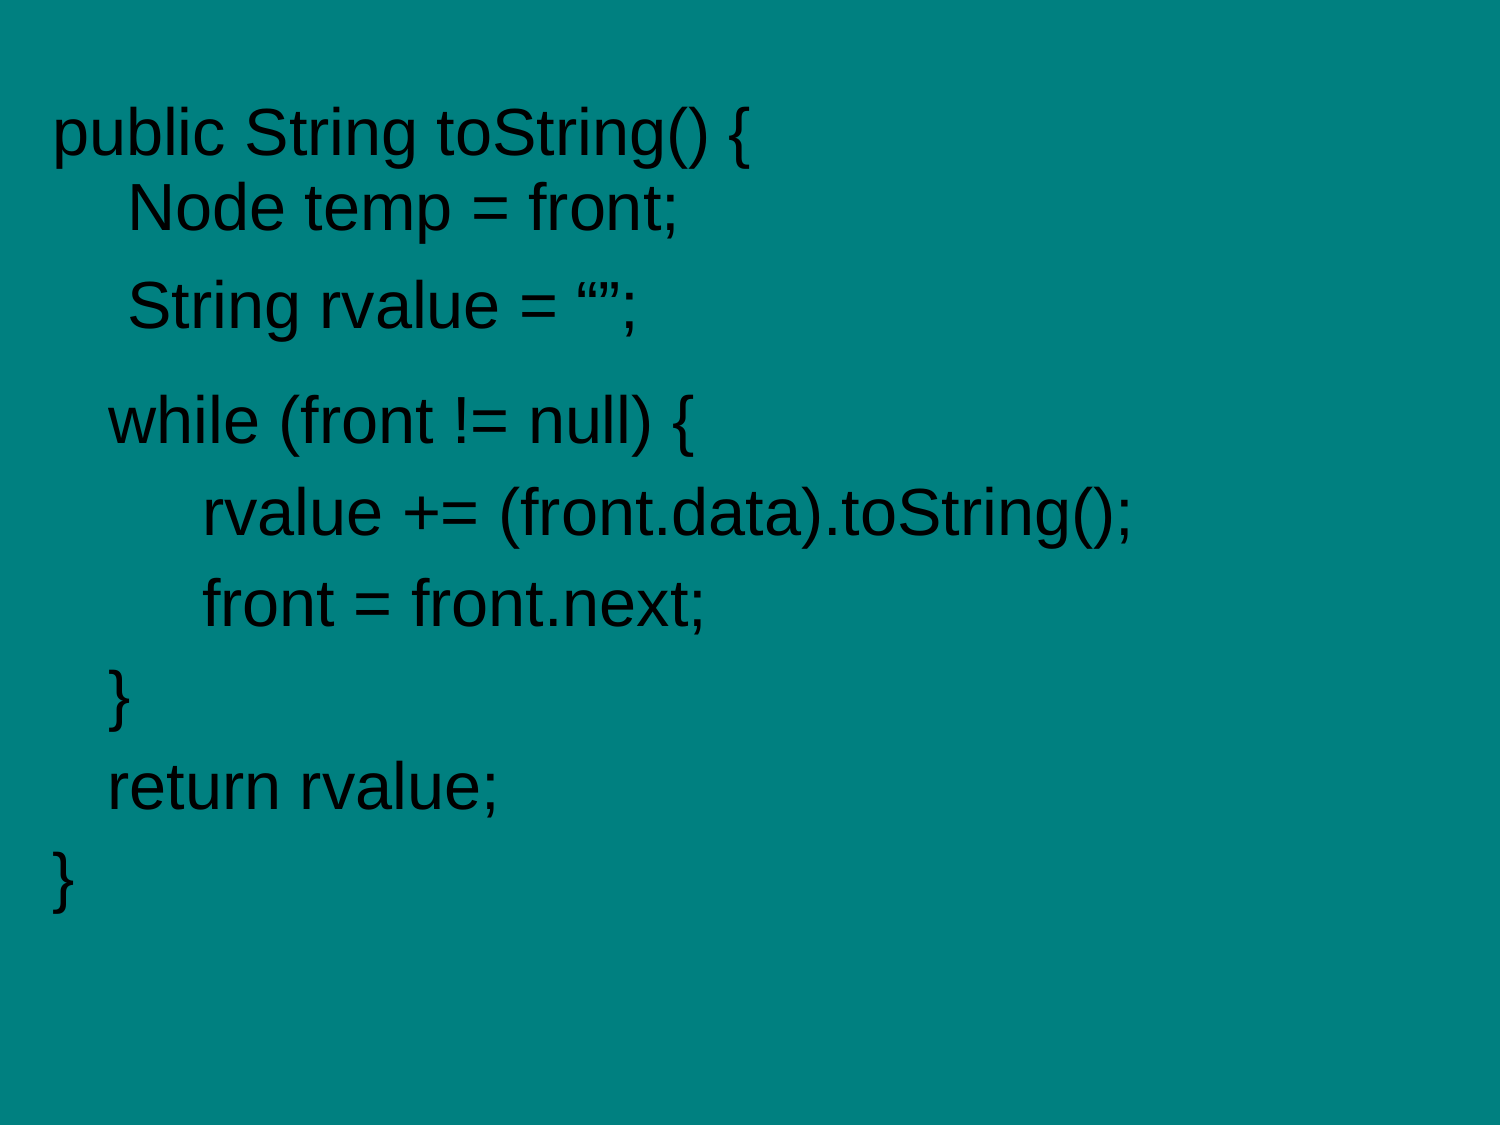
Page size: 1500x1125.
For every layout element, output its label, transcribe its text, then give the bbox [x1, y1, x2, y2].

list public String toString() { Node temp = front; String rvalue = “”; while (front != null) { rvalue += (front.data).toString(); front = front.next; } return rvalue; } [37, 87, 1463, 1000]
